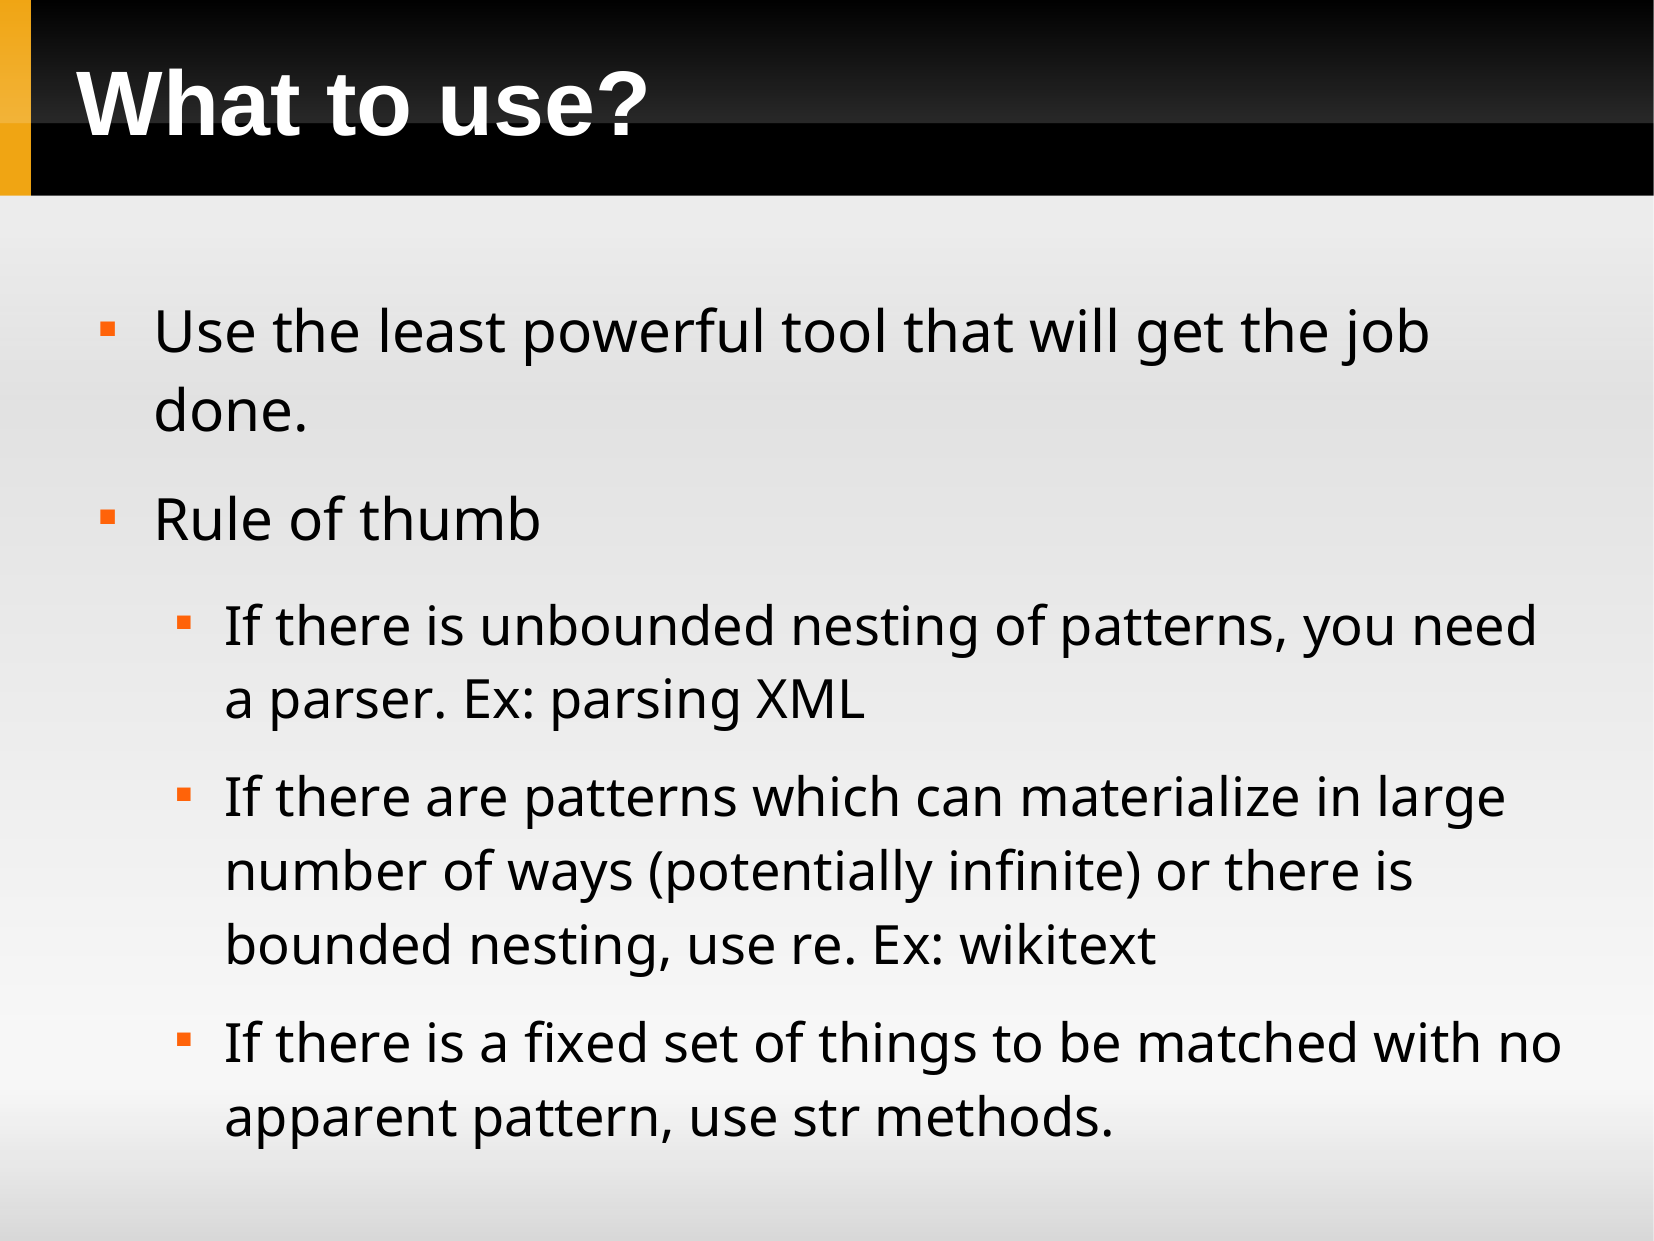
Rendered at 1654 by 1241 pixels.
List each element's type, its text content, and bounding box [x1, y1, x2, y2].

picture [0, 0, 1654, 1241]
list Use the least powerful tool that will get the job done. Rule of thumb If there is unbounded nesting of patterns, you need a parser. Ex: parsing XML If there are patterns which can materialize in large number of ways (potentially infinite) or there is bounded nesting, use re. Ex: wikitext If there is a fixed set of things to be matched with no apparent pattern, use str methods. [82, 290, 1571, 1094]
title What to use? [76, 7, 1565, 200]
